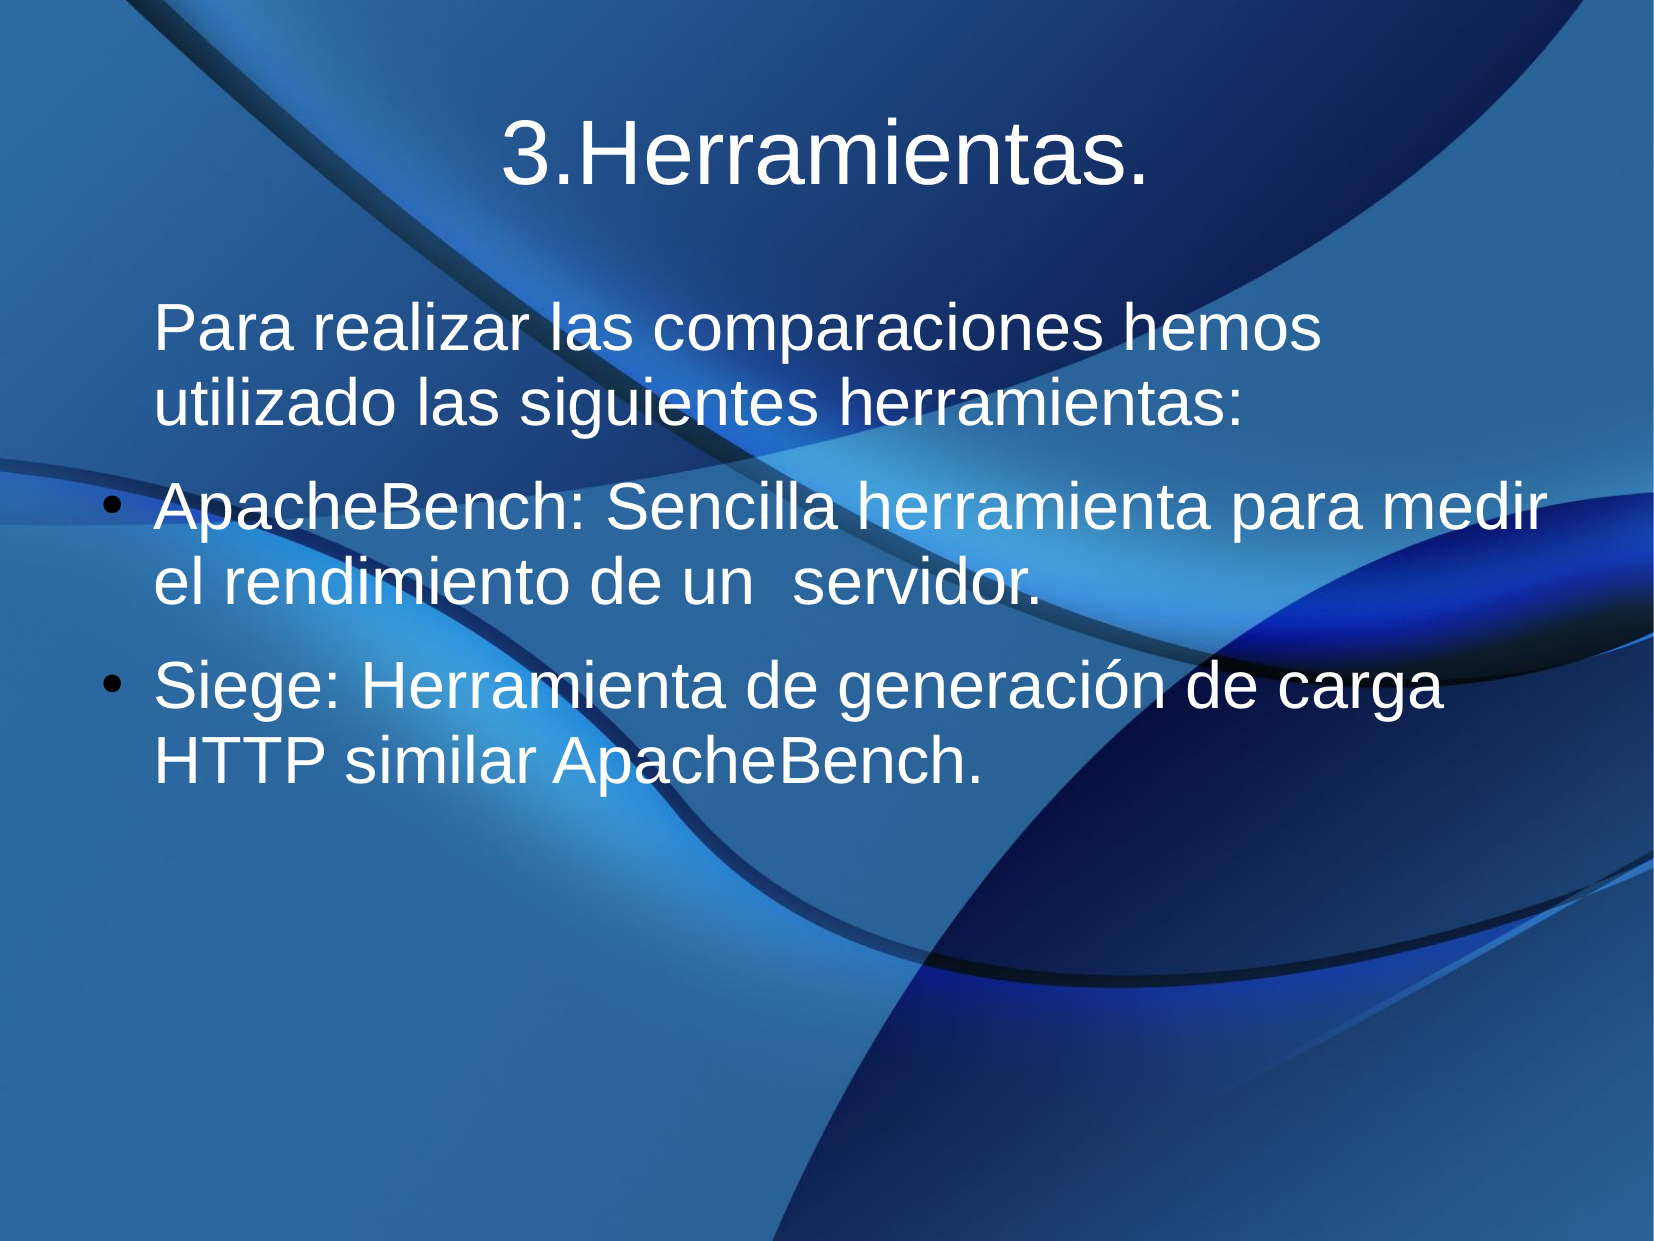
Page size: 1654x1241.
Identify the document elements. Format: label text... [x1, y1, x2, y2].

title 3.Herramientas. [82, 49, 1571, 257]
picture [0, 0, 1654, 1241]
list Para realizar las comparaciones hemos utilizado las siguientes herramientas: ApacheBench: Sencilla herramienta para medir el rendimiento de un servidor. Siege: Herramienta de generación de carga HTTP similar ApacheBench. [82, 290, 1571, 1109]
